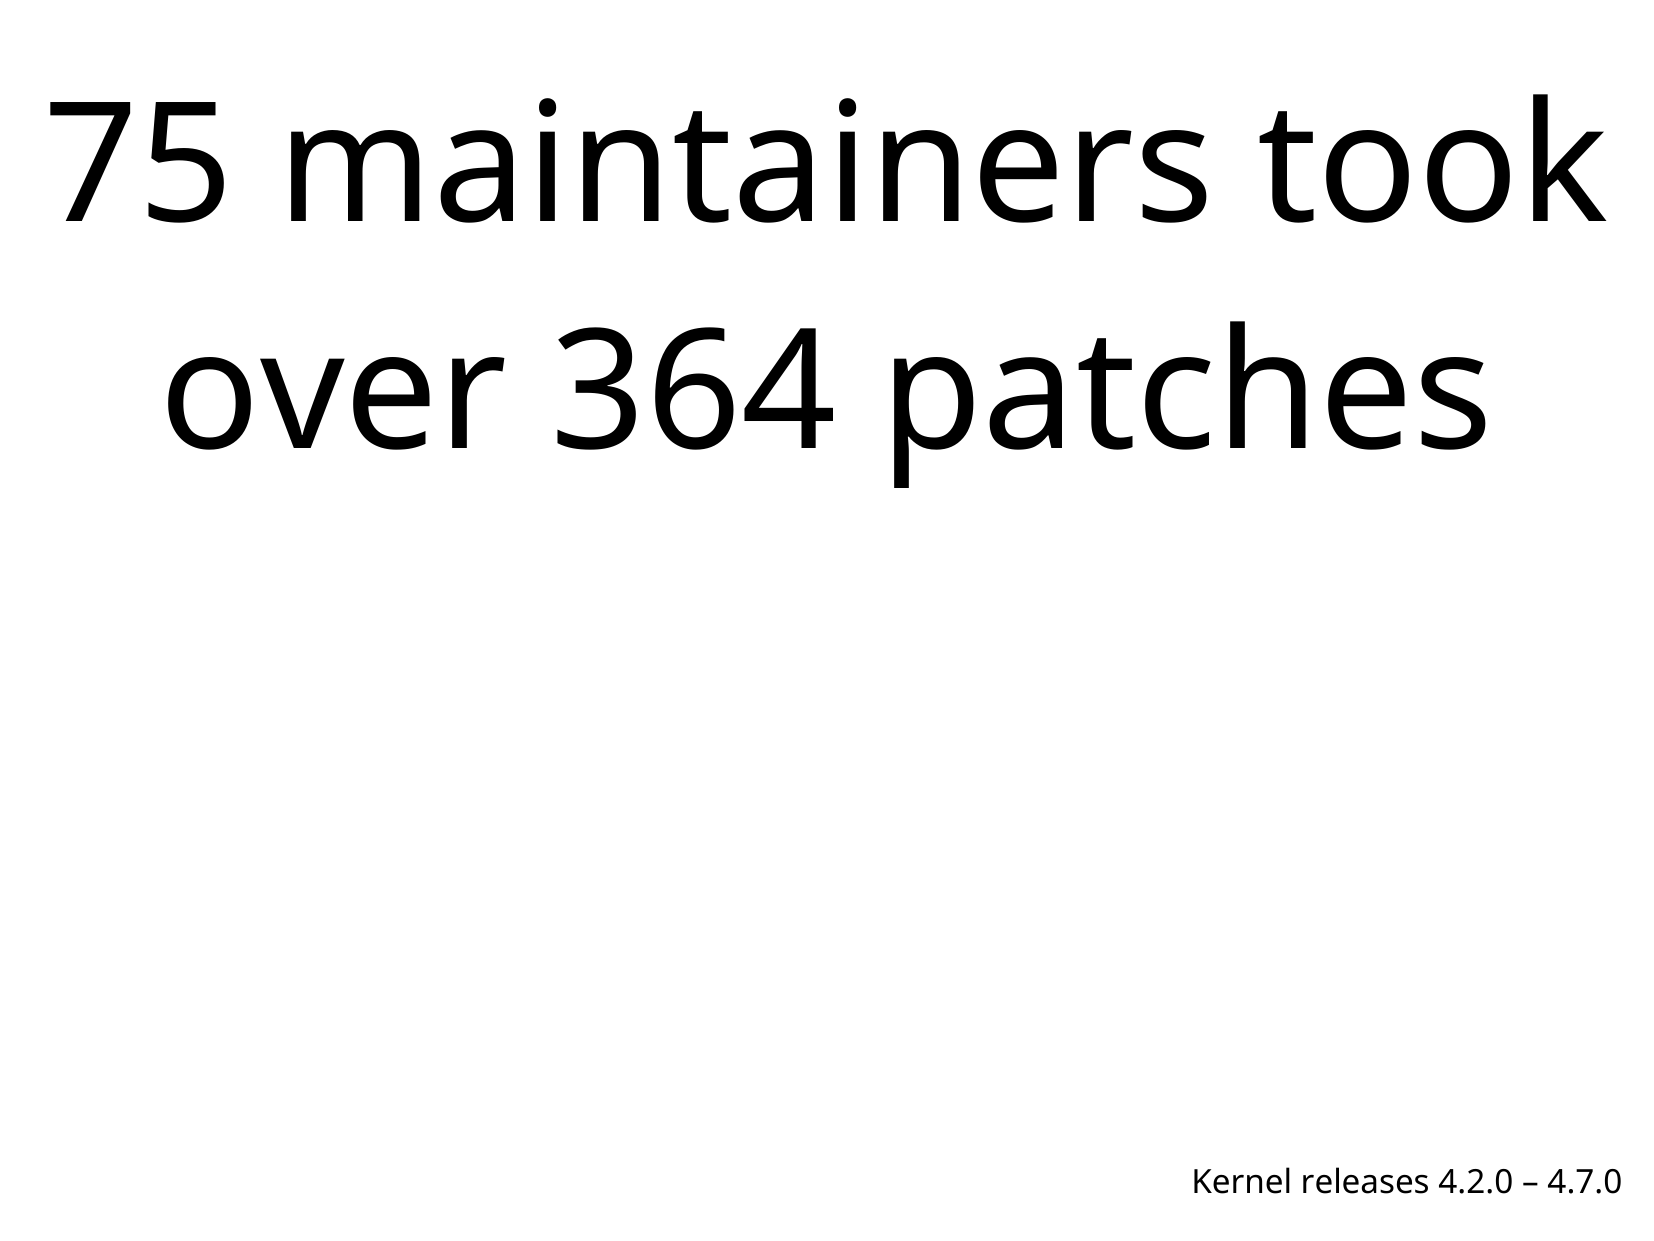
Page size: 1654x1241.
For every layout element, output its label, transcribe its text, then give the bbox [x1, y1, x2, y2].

text_box Kernel releases 4.2.0 – 4.7.0 [1176, 1150, 1654, 1206]
text_box 75 maintainers took over 364 patches [0, 35, 1654, 451]
